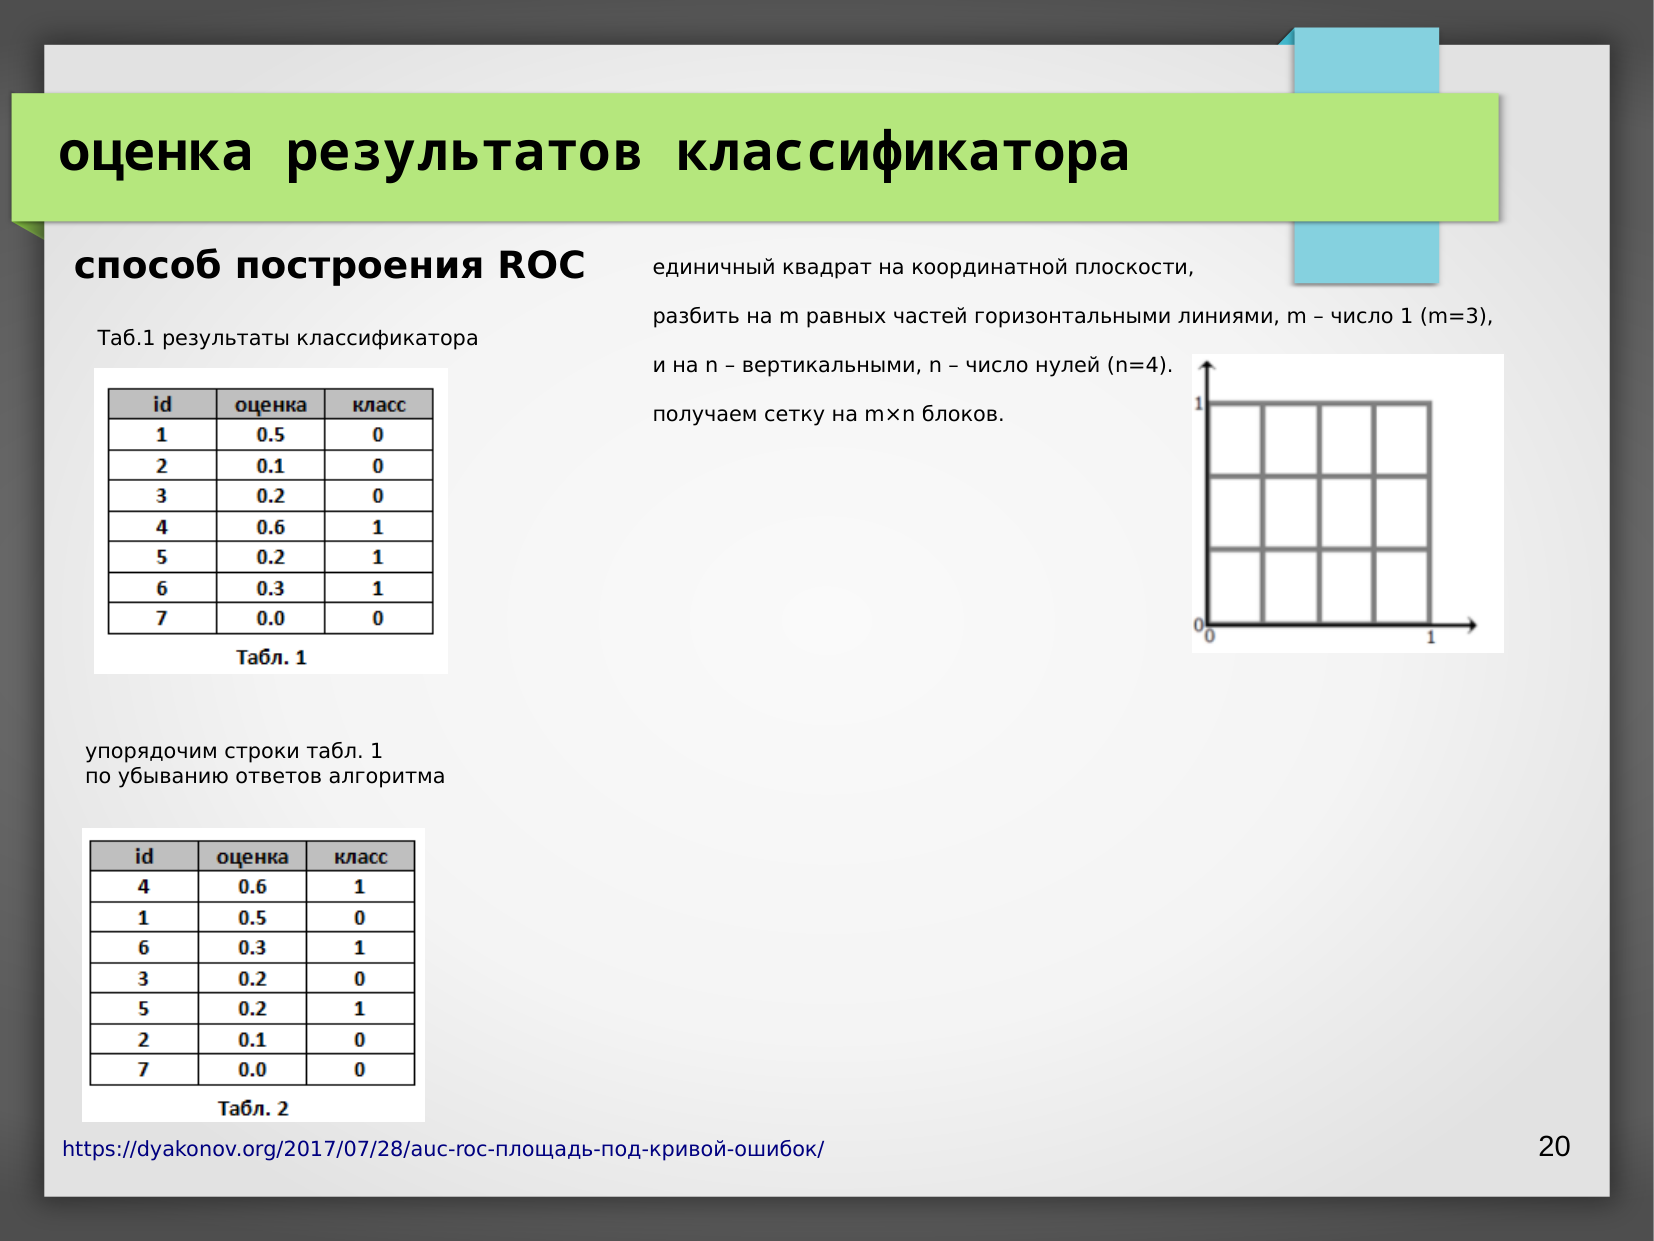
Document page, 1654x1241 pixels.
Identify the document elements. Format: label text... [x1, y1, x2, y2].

title оценка результатов классификатора [59, 109, 1217, 190]
text_box способ построения ROC [59, 236, 615, 303]
text_box https://dyakonov.org/2017/07/28/auc-roc-площадь-под-кривой-ошибок/ [47, 1129, 875, 1193]
text_box Таб.1 результаты классификатора [82, 318, 532, 387]
text_box упорядочим строки табл. 1 по убыванию ответов алгоритма [70, 732, 461, 800]
text_box единичный квадрат на координатной плоскости, разбить на m равных частей горизонтальными линиями, m – число 1 (m=3), и на n – вертикальными, n – число нулей (n=4). получаем сетку на m×n блоков. [637, 248, 1548, 438]
picture [0, 0, 1654, 1241]
